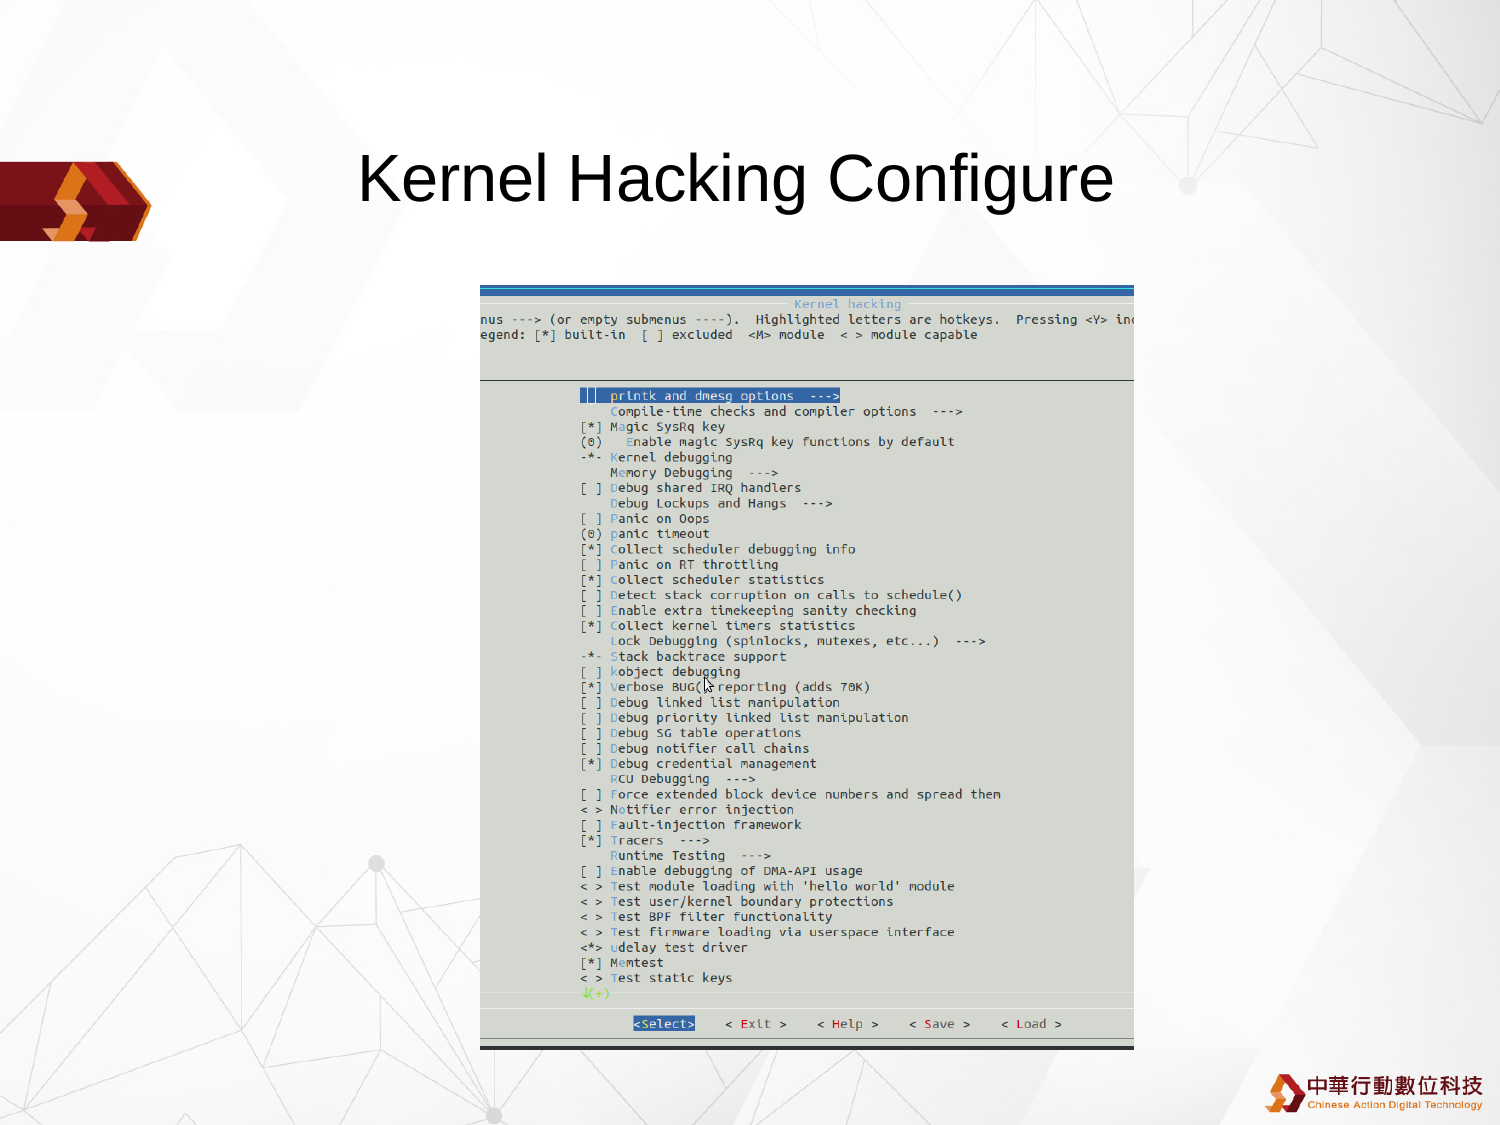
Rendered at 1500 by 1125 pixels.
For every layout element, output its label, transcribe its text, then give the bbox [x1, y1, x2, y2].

picture [0, 0, 1500, 1125]
title Kernel Hacking Configure [107, 101, 1367, 255]
